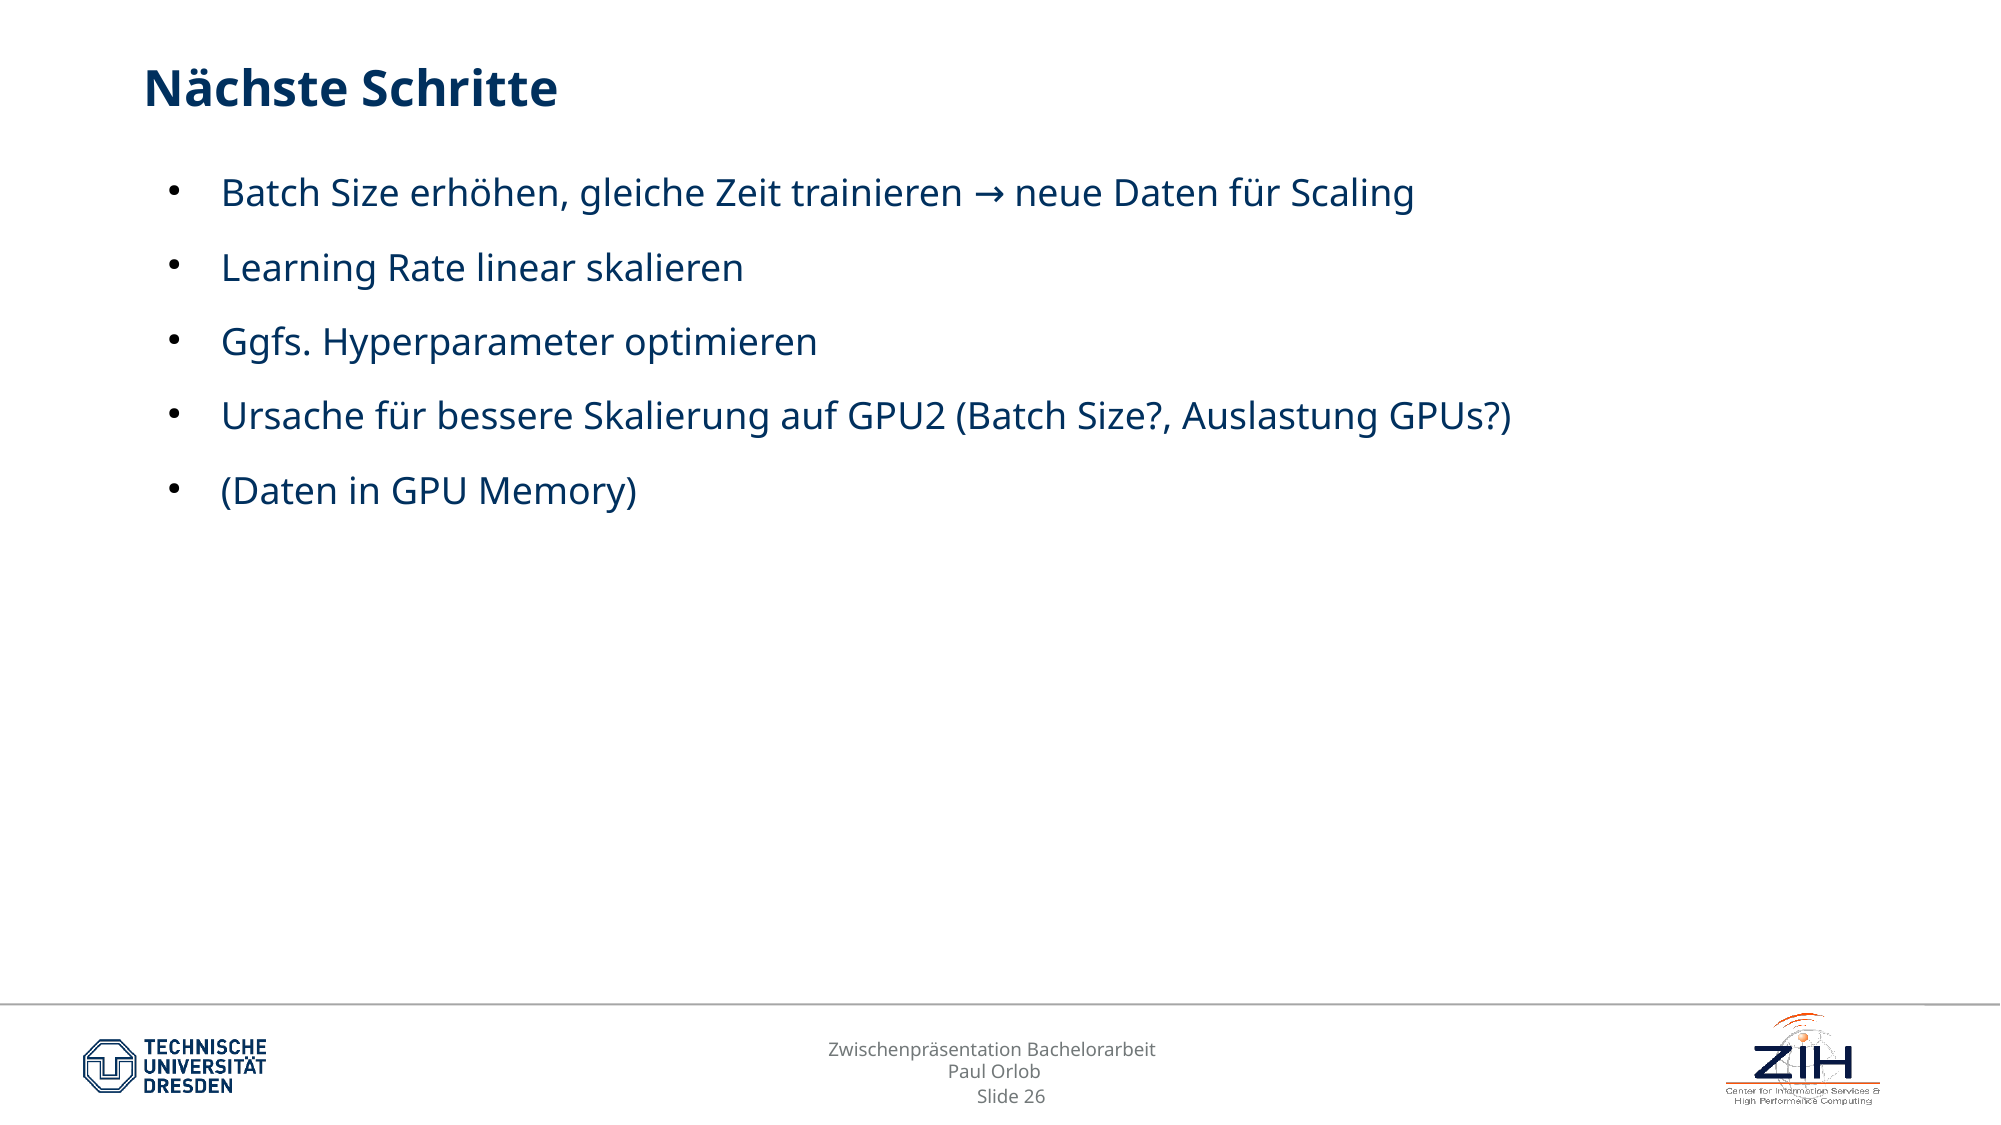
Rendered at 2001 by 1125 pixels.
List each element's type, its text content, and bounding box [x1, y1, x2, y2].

title Nächste Schritte [143, 56, 1880, 169]
list Batch Size erhöhen, gleiche Zeit trainieren → neue Daten für Scaling Learning Rate linear skalieren Ggfs. Hyperparameter optimieren Ursache für bessere Skalierung auf GPU2 (Batch Size?, Auslastung GPUs?) (Daten in GPU Memory) [150, 169, 1720, 882]
picture [83, 1039, 266, 1093]
picture [1726, 1013, 1880, 1105]
